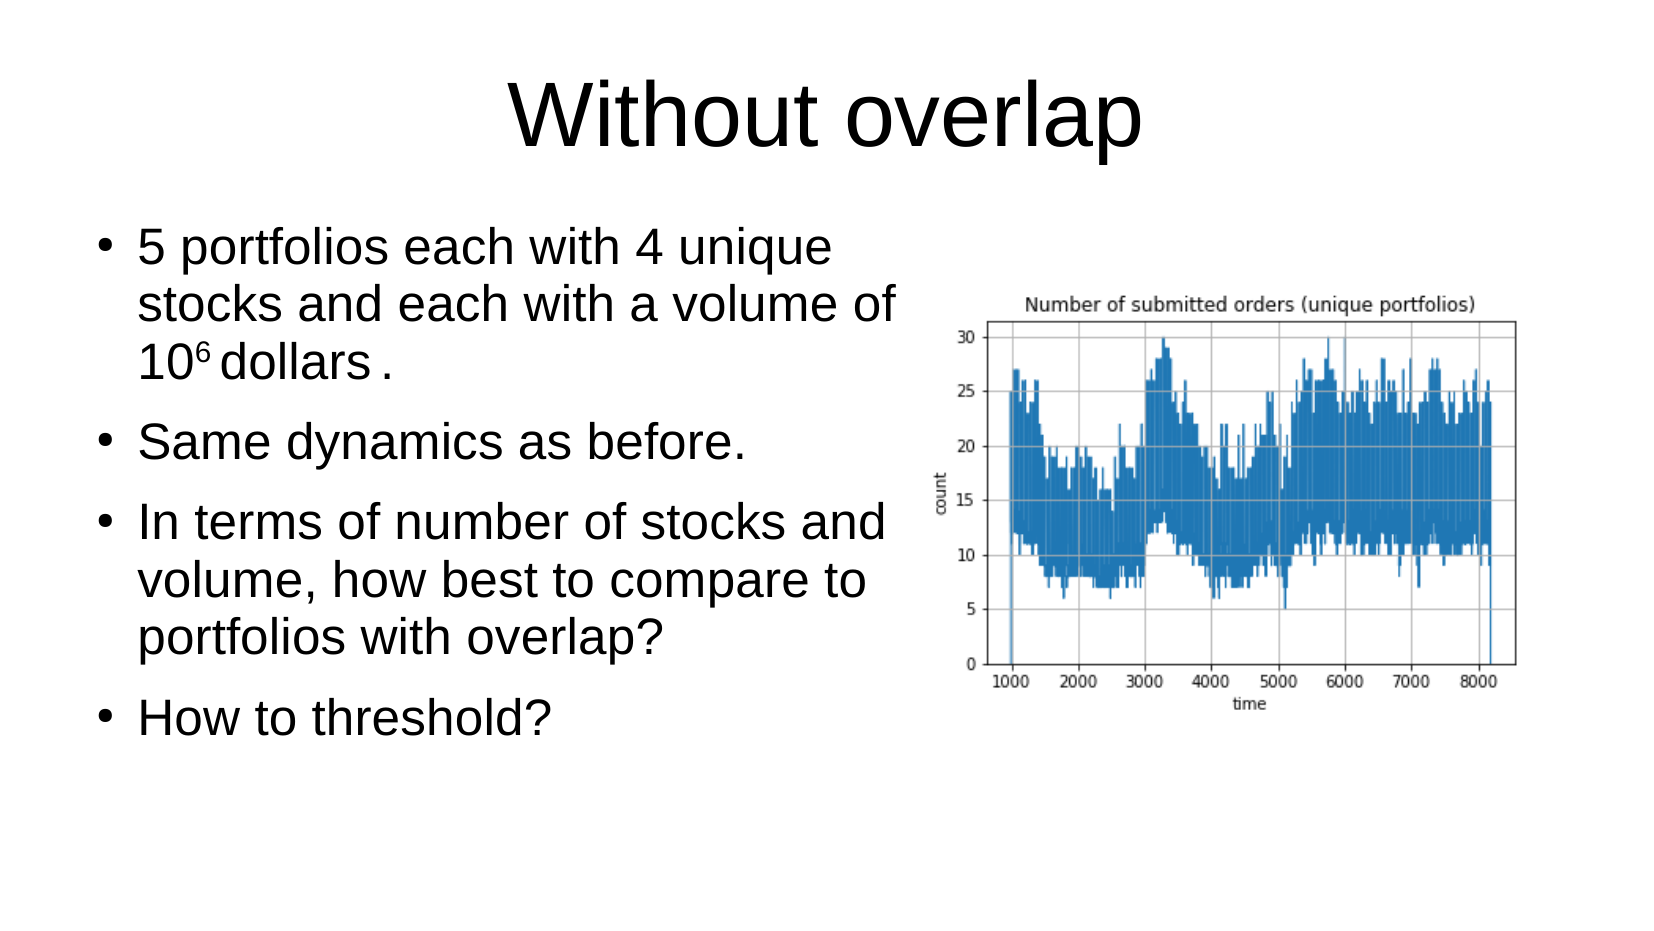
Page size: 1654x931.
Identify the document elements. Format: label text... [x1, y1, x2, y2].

list 5 portfolios each with 4 unique stocks and each with a volume of 106 dollars . Same dynamics as before. In terms of number of stocks and volume, how best to compare to portfolios with overlap? How to threshold? [82, 217, 922, 758]
picture [902, 266, 1583, 721]
title Without overlap [82, 37, 1571, 193]
